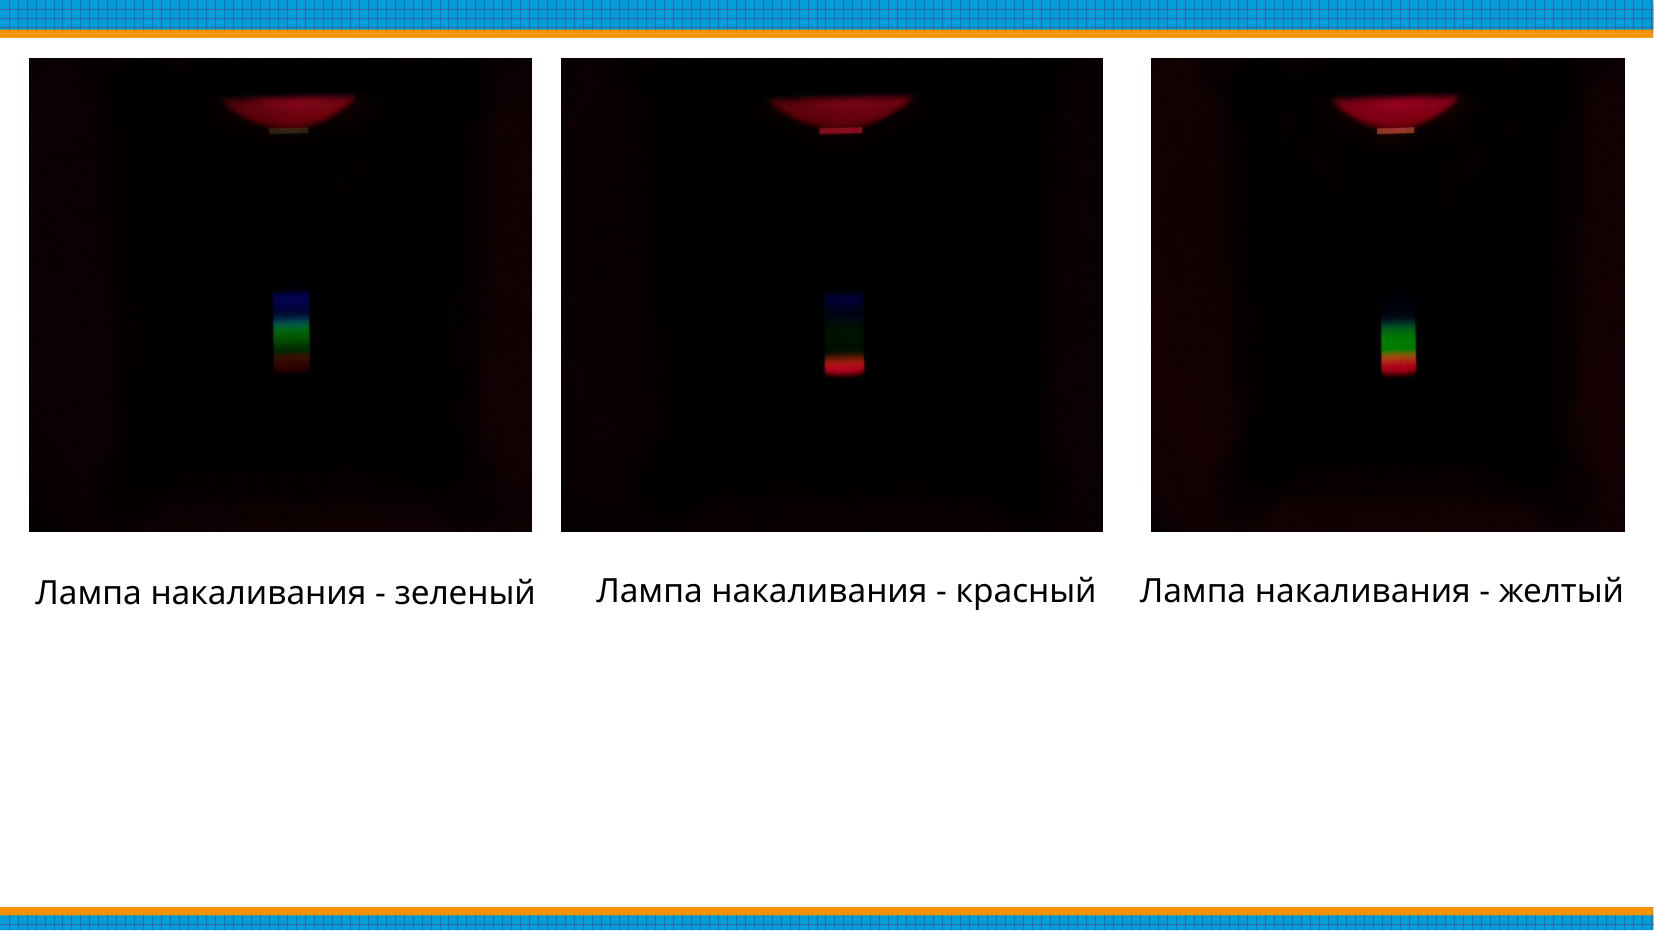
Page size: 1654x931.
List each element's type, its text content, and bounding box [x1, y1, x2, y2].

text_box Лампа накаливания - красный [590, 561, 1097, 619]
picture [1151, 58, 1625, 532]
text_box Лампа накаливания - желтый [1133, 561, 1625, 619]
picture [29, 58, 532, 532]
picture [561, 58, 1103, 532]
text_box Лампа накаливания - зеленый [29, 562, 535, 621]
